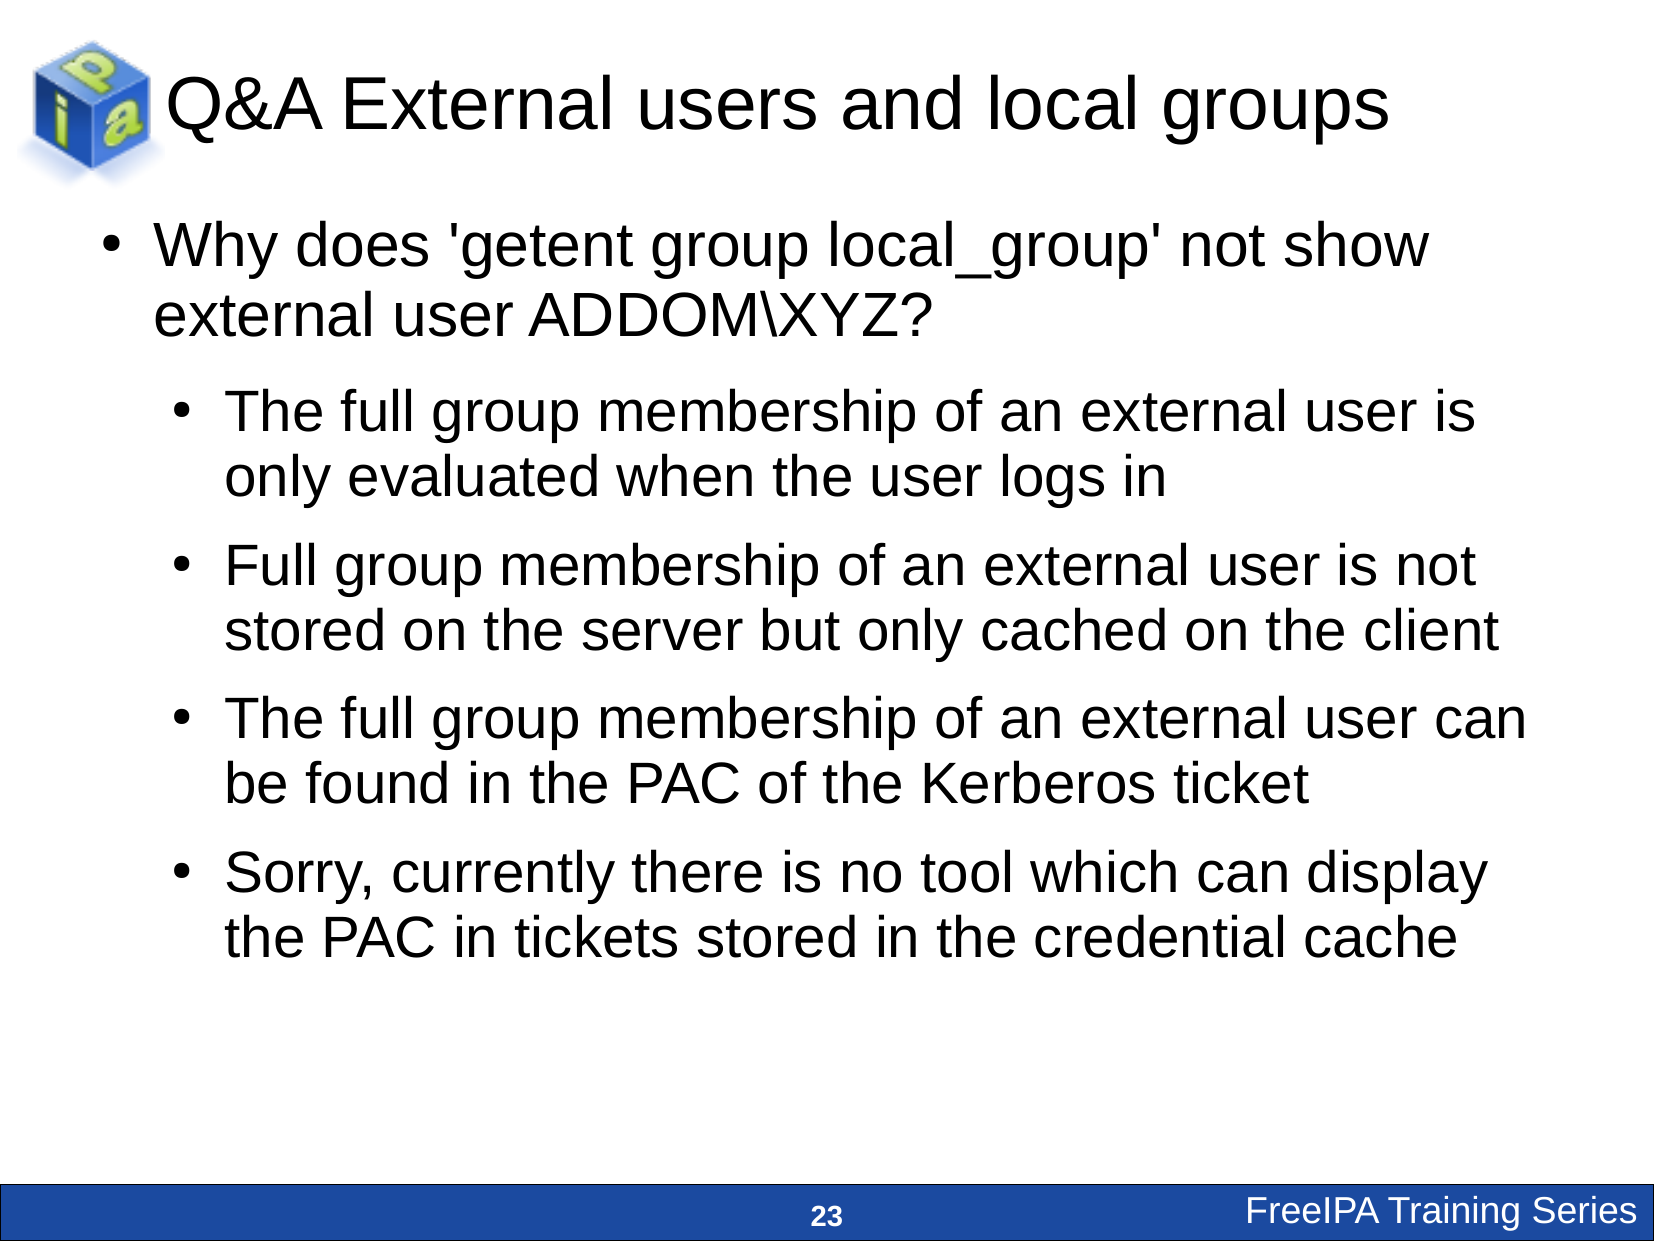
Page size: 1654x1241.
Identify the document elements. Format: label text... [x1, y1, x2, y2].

picture [17, 34, 165, 193]
title Q&A External users and local groups [165, 0, 1654, 208]
list Why does 'getent group local_group' not show external user ADDOM\XYZ? The full group membership of an external user is only evaluated when the user logs in Full group membership of an external user is not stored on the server but only cached on the client The full group membership of an external user can be found in the PAC of the Kerberos ticket Sorry, currently there is no tool which can display the PAC in tickets stored in the credential cache [82, 209, 1571, 970]
